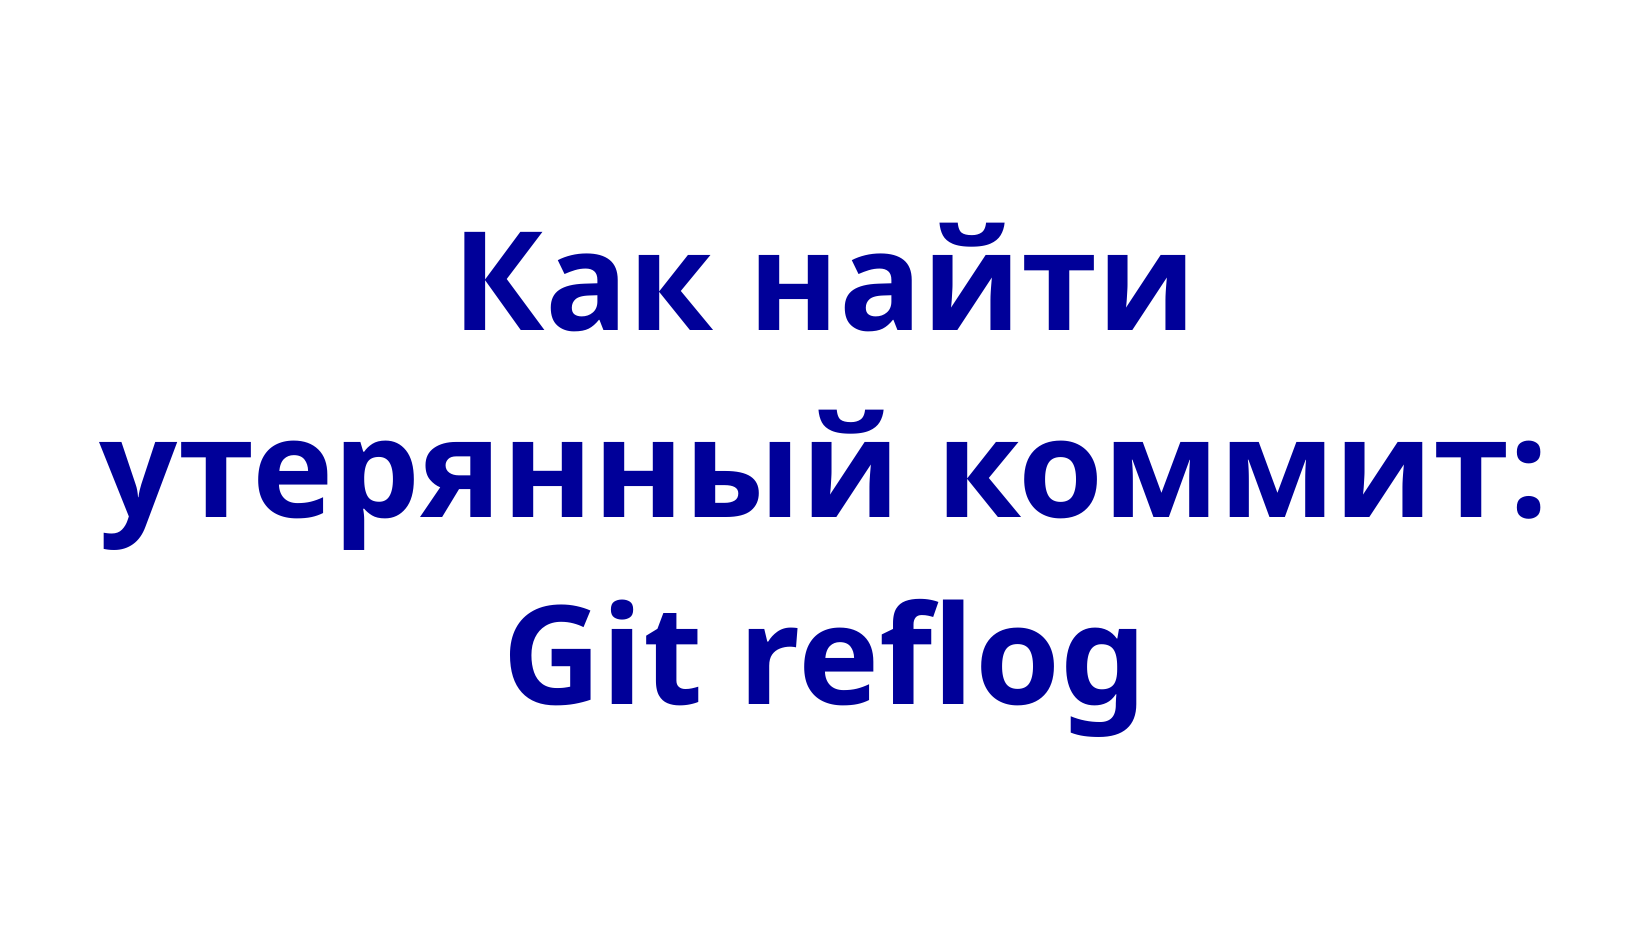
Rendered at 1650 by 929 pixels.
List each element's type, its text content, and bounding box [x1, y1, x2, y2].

subtitle Как найти утерянный коммит: Git reflog [0, 0, 1650, 929]
